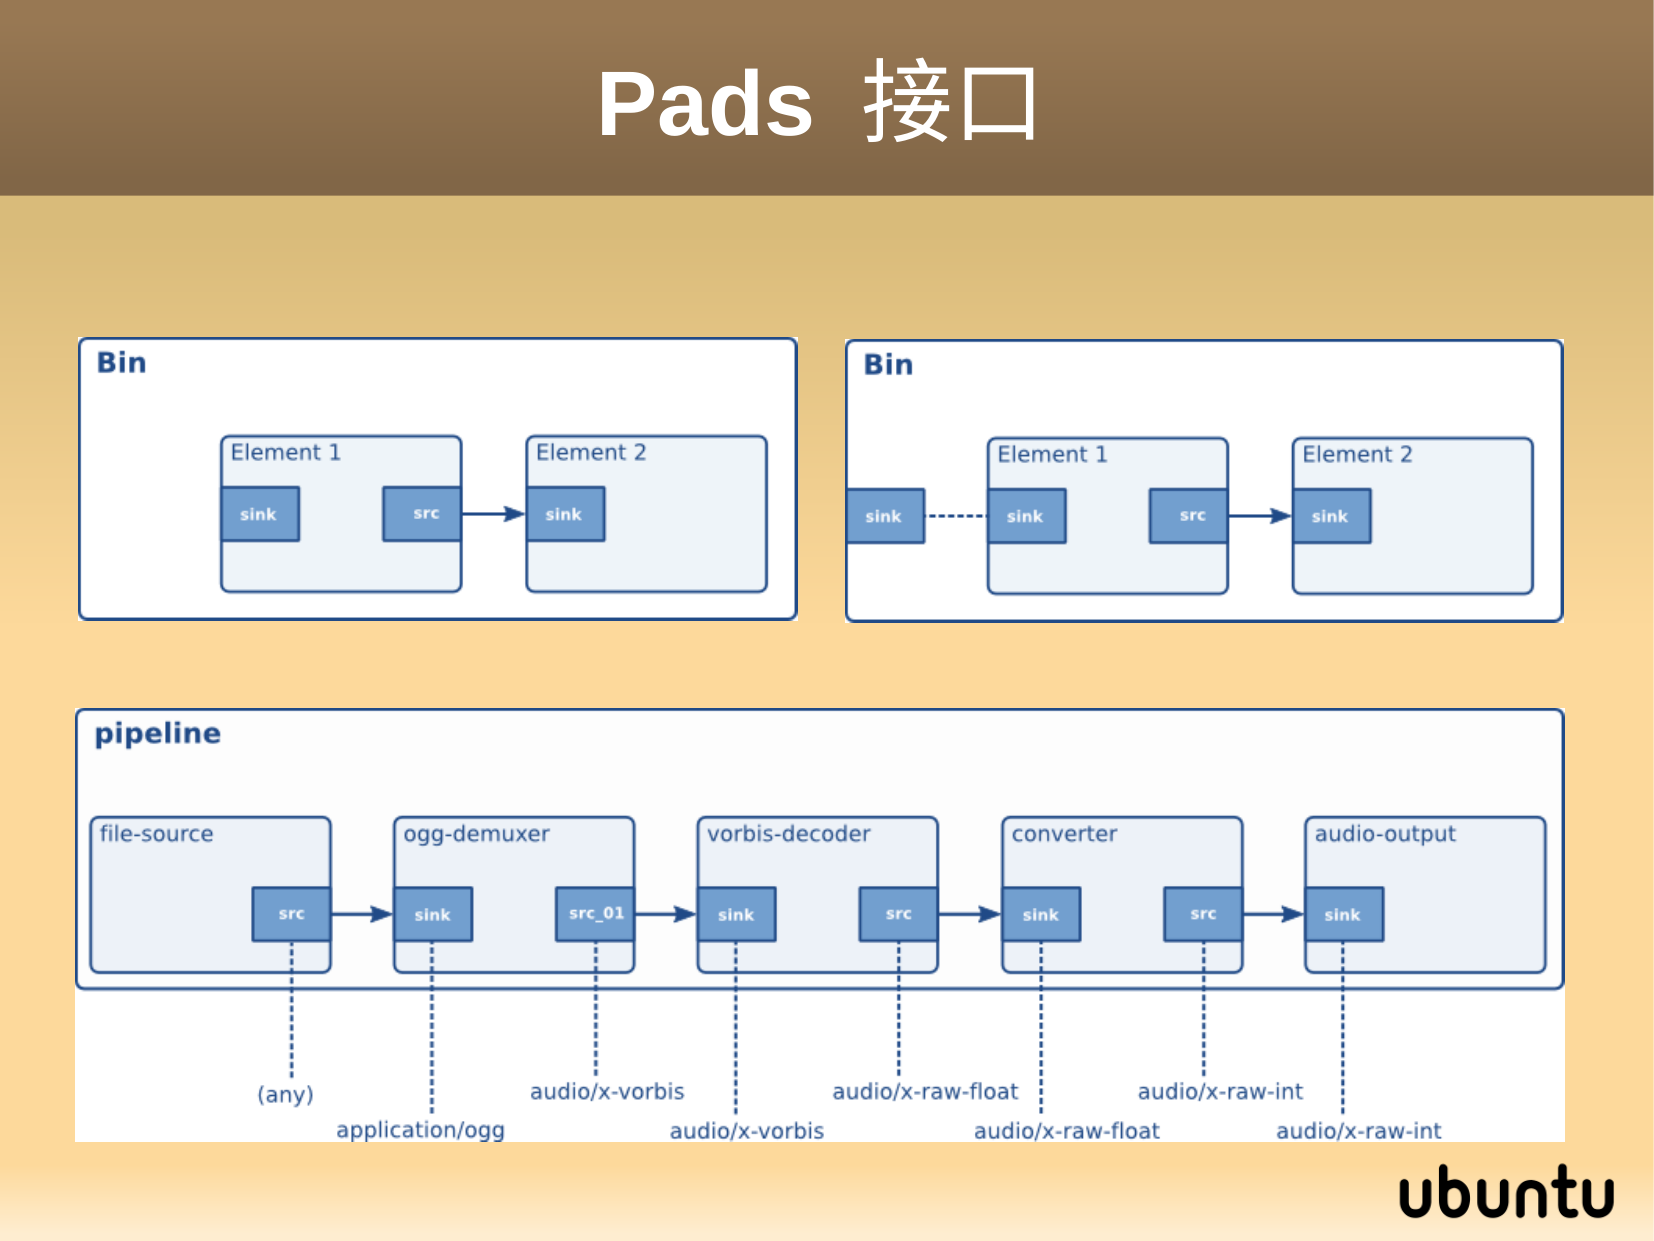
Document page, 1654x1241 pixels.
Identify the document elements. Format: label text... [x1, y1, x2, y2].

picture [0, 0, 1654, 1241]
title Pads 接口 [76, 7, 1565, 200]
